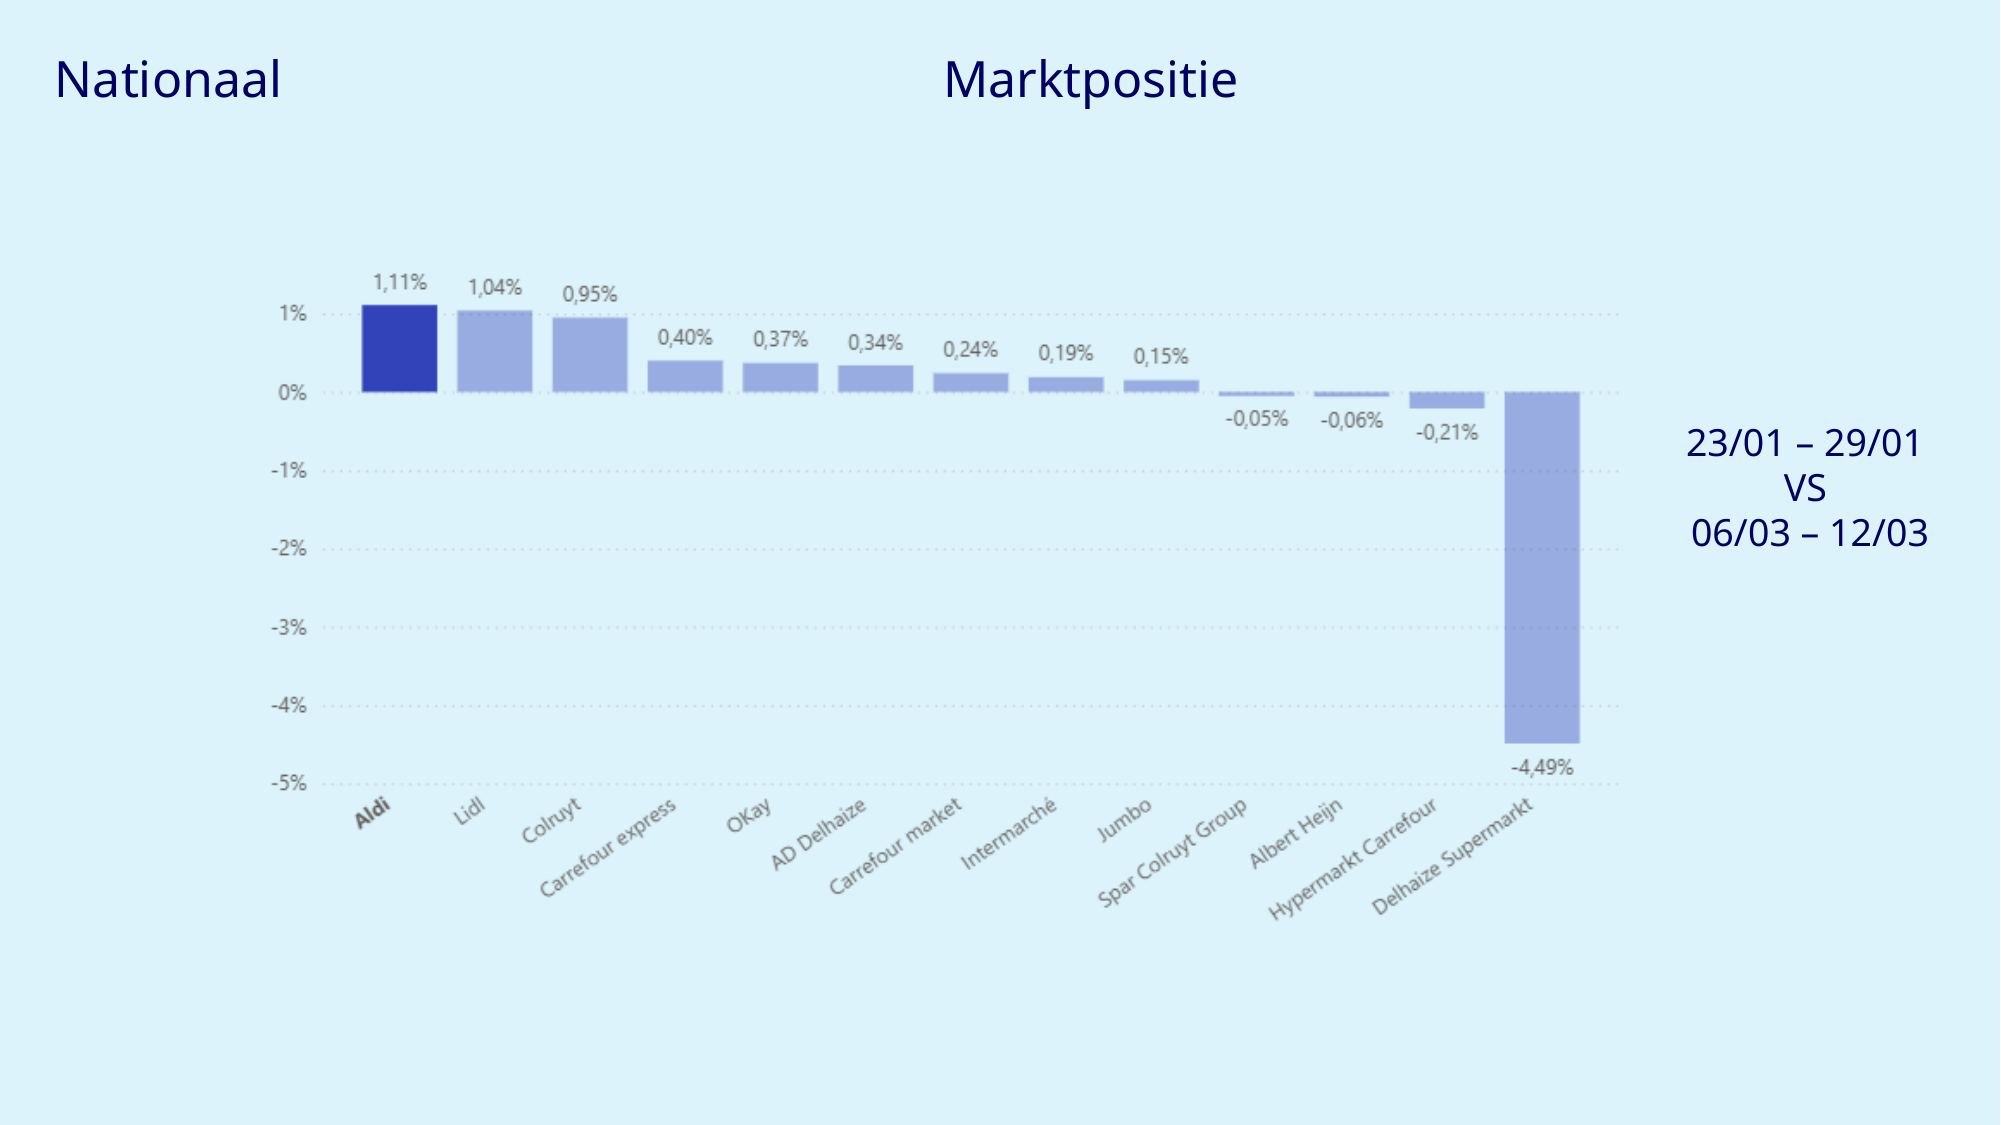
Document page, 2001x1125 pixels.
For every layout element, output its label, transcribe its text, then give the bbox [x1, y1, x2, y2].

picture [248, 250, 1624, 939]
text_box Nationaal [39, 39, 352, 116]
text_box Marktpositie [928, 39, 1343, 116]
text_box 23/01 – 29/01 VS 06/03 – 12/03 [1624, 411, 2000, 563]
